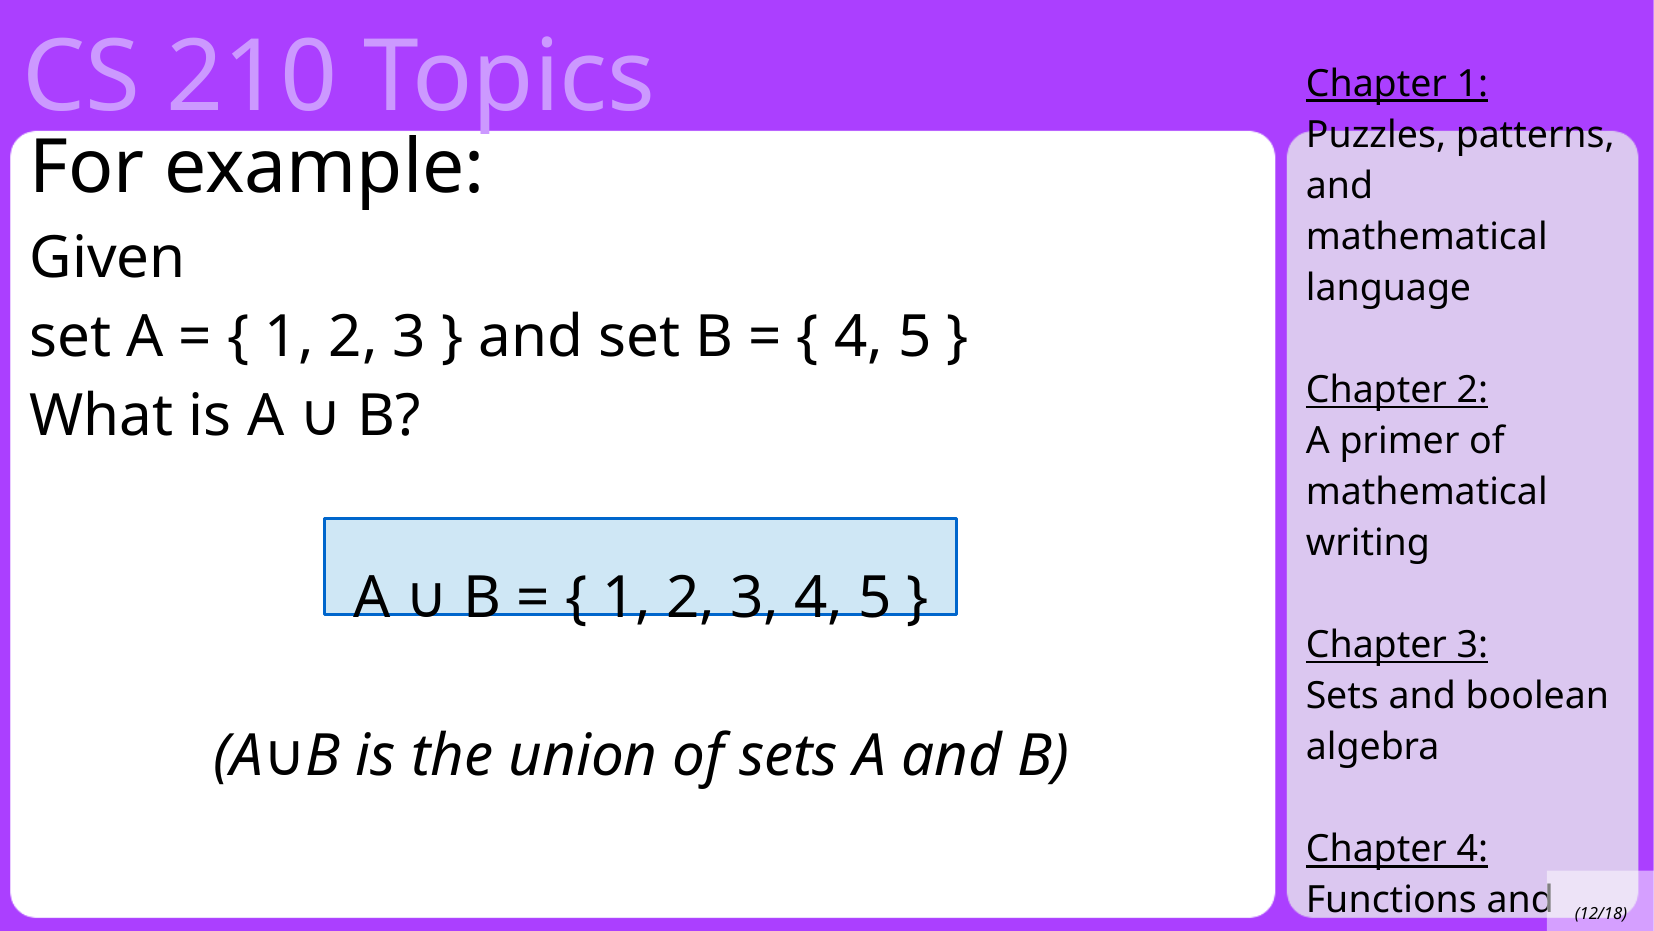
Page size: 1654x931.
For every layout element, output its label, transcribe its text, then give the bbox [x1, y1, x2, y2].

picture [0, 0, 1654, 931]
text_box (<number>/18) [1546, 877, 1654, 931]
picture [1461, 130, 1473, 145]
picture [1334, 130, 1345, 145]
title CS 210 Topics [22, 13, 1511, 130]
picture [1535, 894, 1546, 910]
text_box For example: Given set A = { 1, 2, 3 } and set B = { 4, 5 } What is A ∪ B? A ∪ B = { 1, 2, 3, 4, 5 } (A∪B is the union of sets A and B) [29, 172, 1254, 733]
picture [1483, 137, 1493, 145]
picture [1312, 130, 1322, 134]
text_box Chapter 1: Puzzles, patterns, and mathematical language Chapter 2: A primer of mathematical writing Chapter 3: Sets and boolean algebra Chapter 4: Functions and relations [1290, 150, 1631, 881]
picture [1402, 130, 1412, 135]
